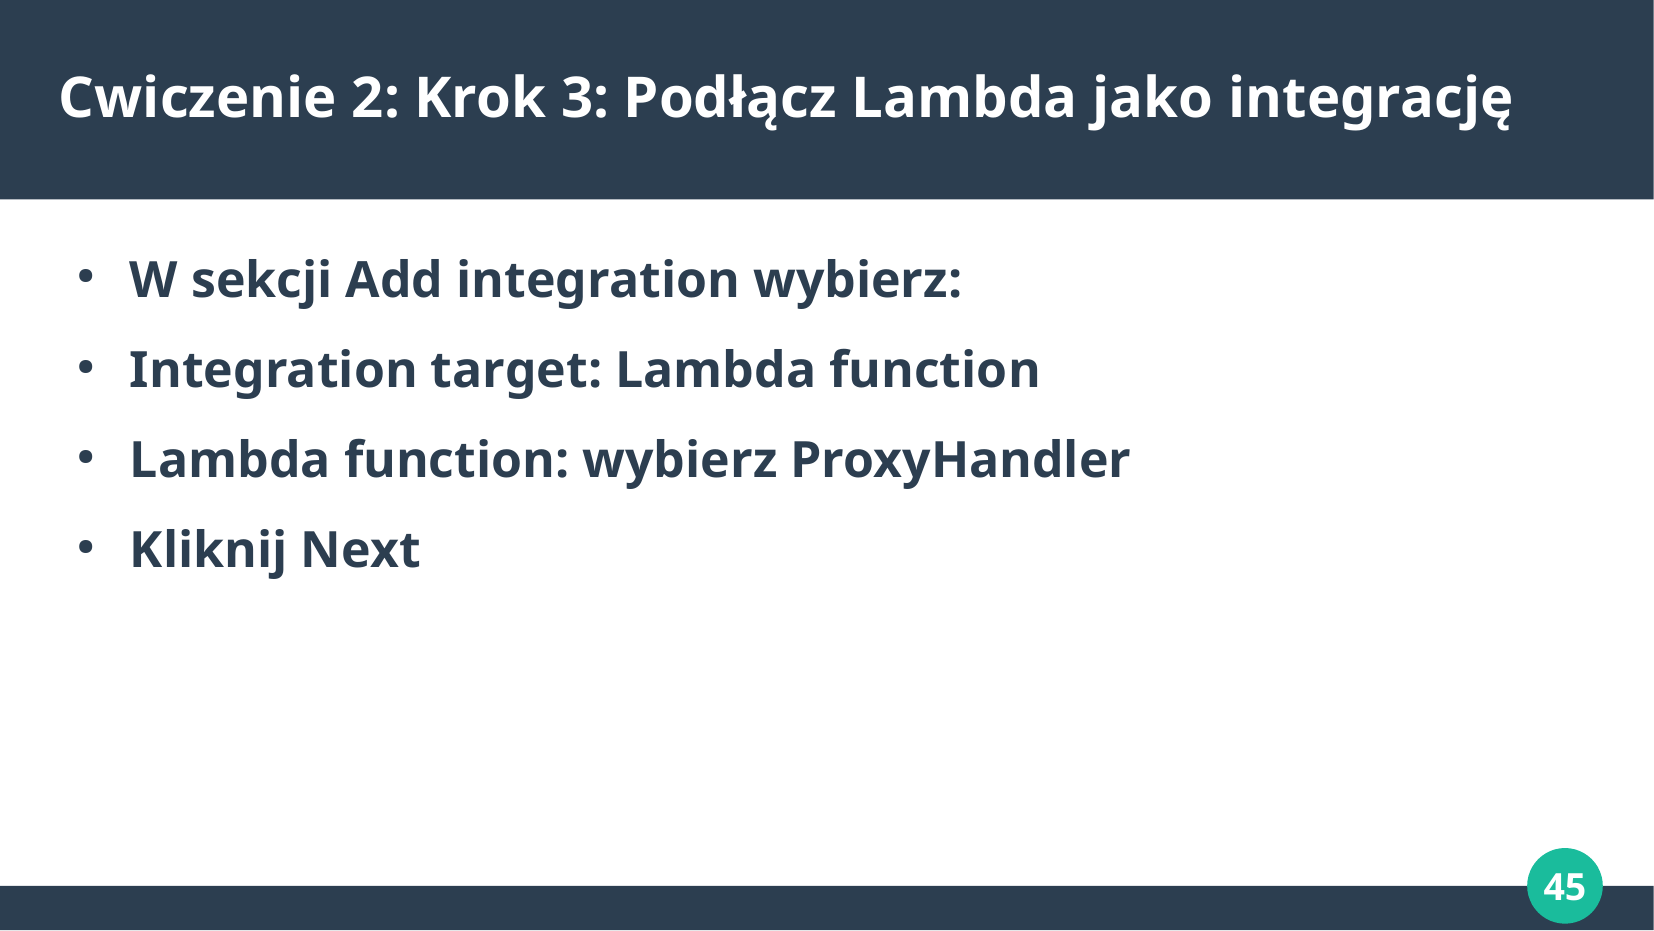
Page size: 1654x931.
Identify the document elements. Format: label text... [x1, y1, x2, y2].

title Cwiczenie 2: Krok 3: Podłącz Lambda jako integrację [59, 37, 1595, 156]
list W sekcji Add integration wybierz: Integration target: Lambda function Lambda function: wybierz ProxyHandler Kliknij Next [59, 243, 1538, 864]
